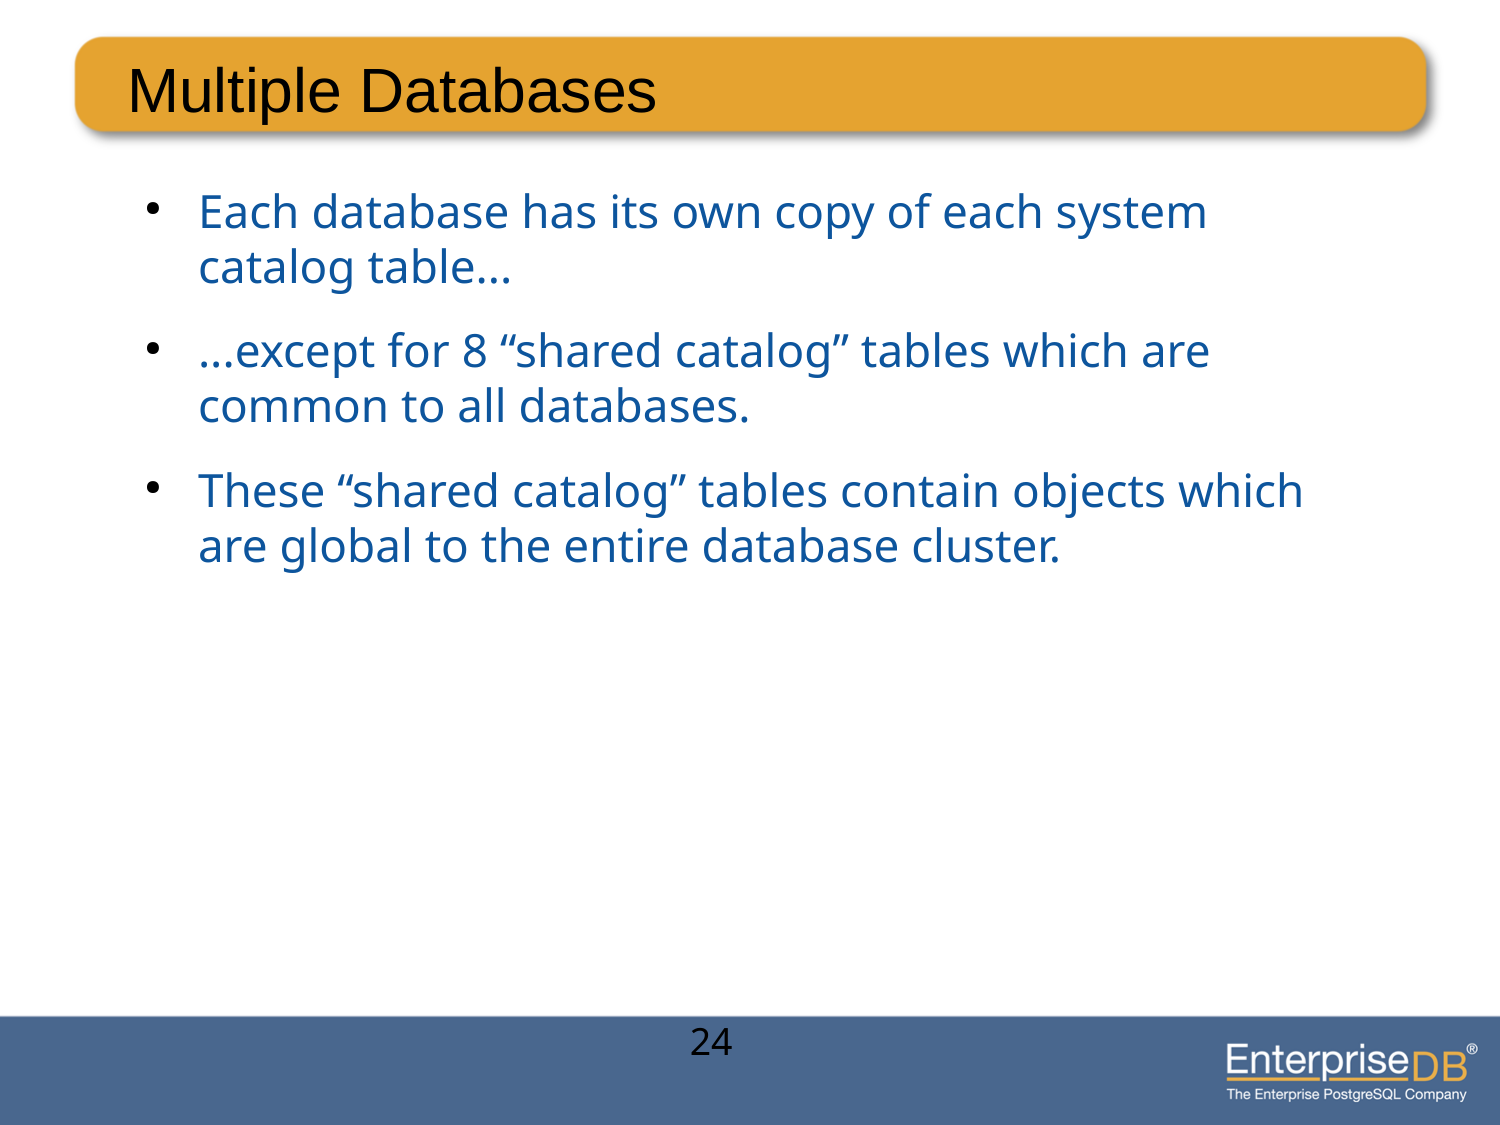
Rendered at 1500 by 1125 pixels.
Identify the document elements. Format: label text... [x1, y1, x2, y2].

title Multiple Databases [112, 37, 1388, 138]
picture [0, 0, 1500, 1125]
list Each database has its own copy of each system catalog table... ...except for 8 “shared catalog” tables which are common to all databases. These “shared catalog” tables contain objects which are global to the entire database cluster. [112, 174, 1388, 963]
slide_number <number> [675, 1010, 825, 1125]
